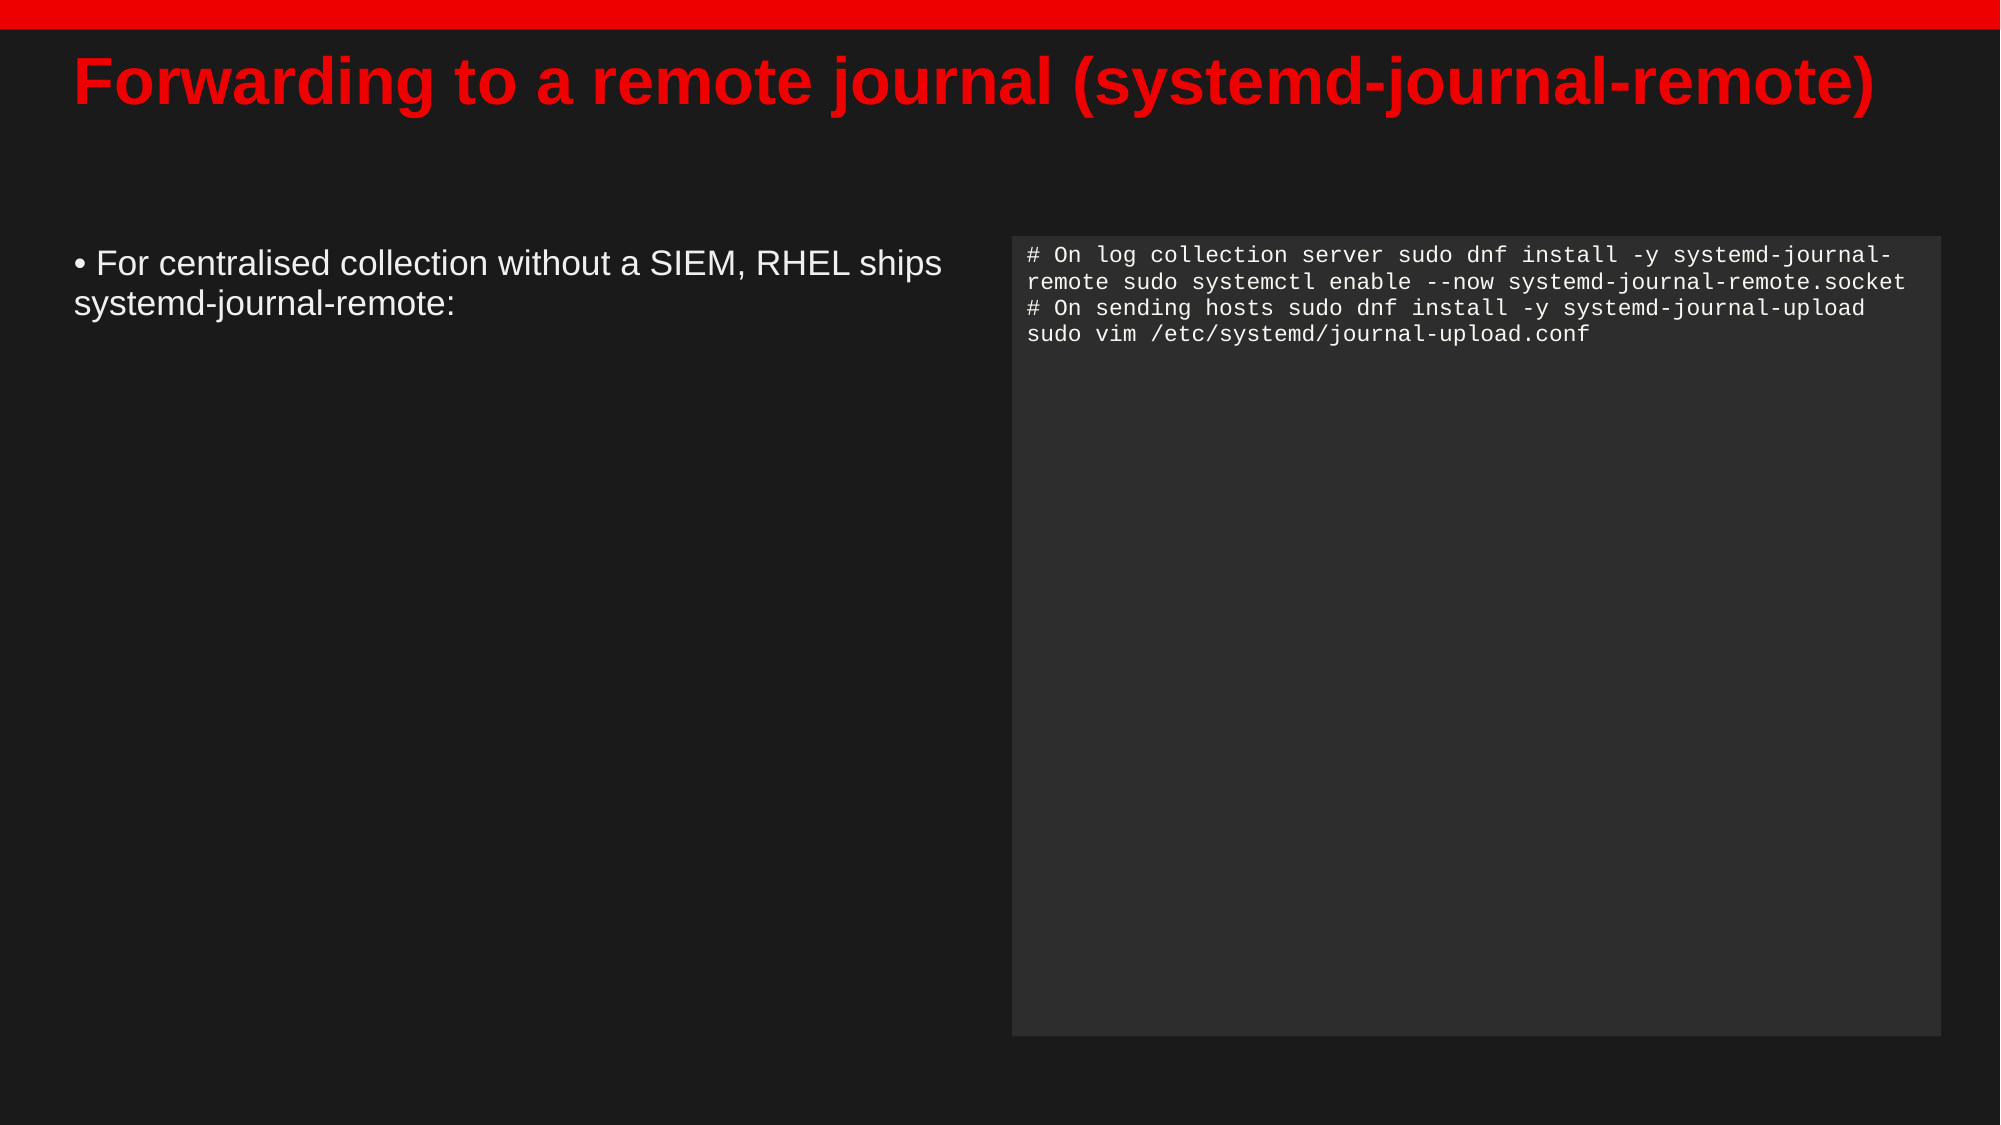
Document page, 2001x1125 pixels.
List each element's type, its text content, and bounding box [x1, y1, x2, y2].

text_box # On log collection server sudo dnf install -y systemd-journal-remote sudo systemctl enable --now systemd-journal-remote.socket # On sending hosts sudo dnf install -y systemd-journal-upload sudo vim /etc/systemd/journal-upload.conf [1011, 236, 1942, 1037]
text_box [0, 0, 2001, 30]
text_box Forwarding to a remote journal (systemd-journal-remote) [59, 36, 1942, 208]
text_box • For centralised collection without a SIEM, RHEL ships systemd-journal-remote: [59, 236, 989, 1037]
